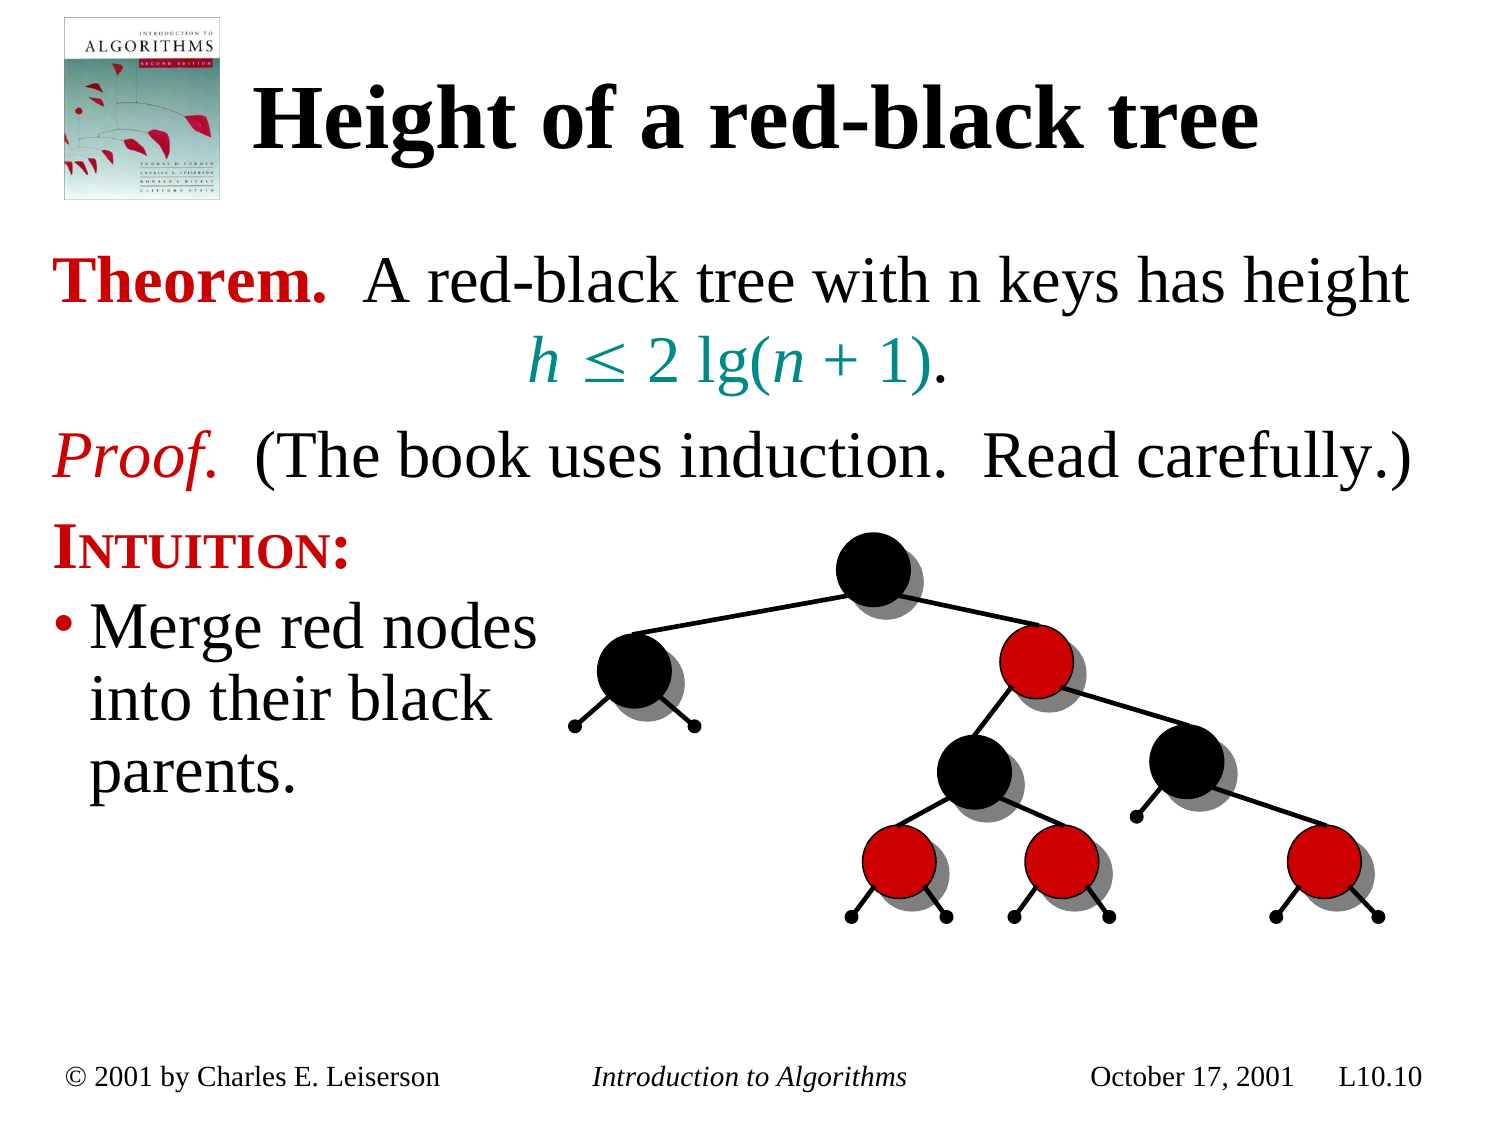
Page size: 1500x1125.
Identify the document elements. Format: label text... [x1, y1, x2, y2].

text_box [937, 735, 1012, 809]
text_box October 17, 2001 L10.<number> [982, 1049, 1438, 1101]
text_box [597, 634, 672, 708]
text_box INTUITION: Merge red nodes into their black parents. [37, 503, 563, 815]
text_box [862, 825, 937, 899]
text_box Proof. (The book uses induction. Read carefully.) [37, 403, 1430, 499]
text_box Introduction to Algorithms [577, 1049, 923, 1101]
text_box [1287, 825, 1362, 899]
text_box [1025, 825, 1099, 899]
title Height of a red-black tree [237, 24, 1475, 213]
text_box [999, 625, 1074, 699]
text_box [1149, 725, 1224, 799]
text_box [836, 533, 911, 607]
text_box Theorem. A red-black tree with n keys has height h  2 lg(n + 1). [37, 228, 1441, 404]
picture [64, 17, 220, 200]
